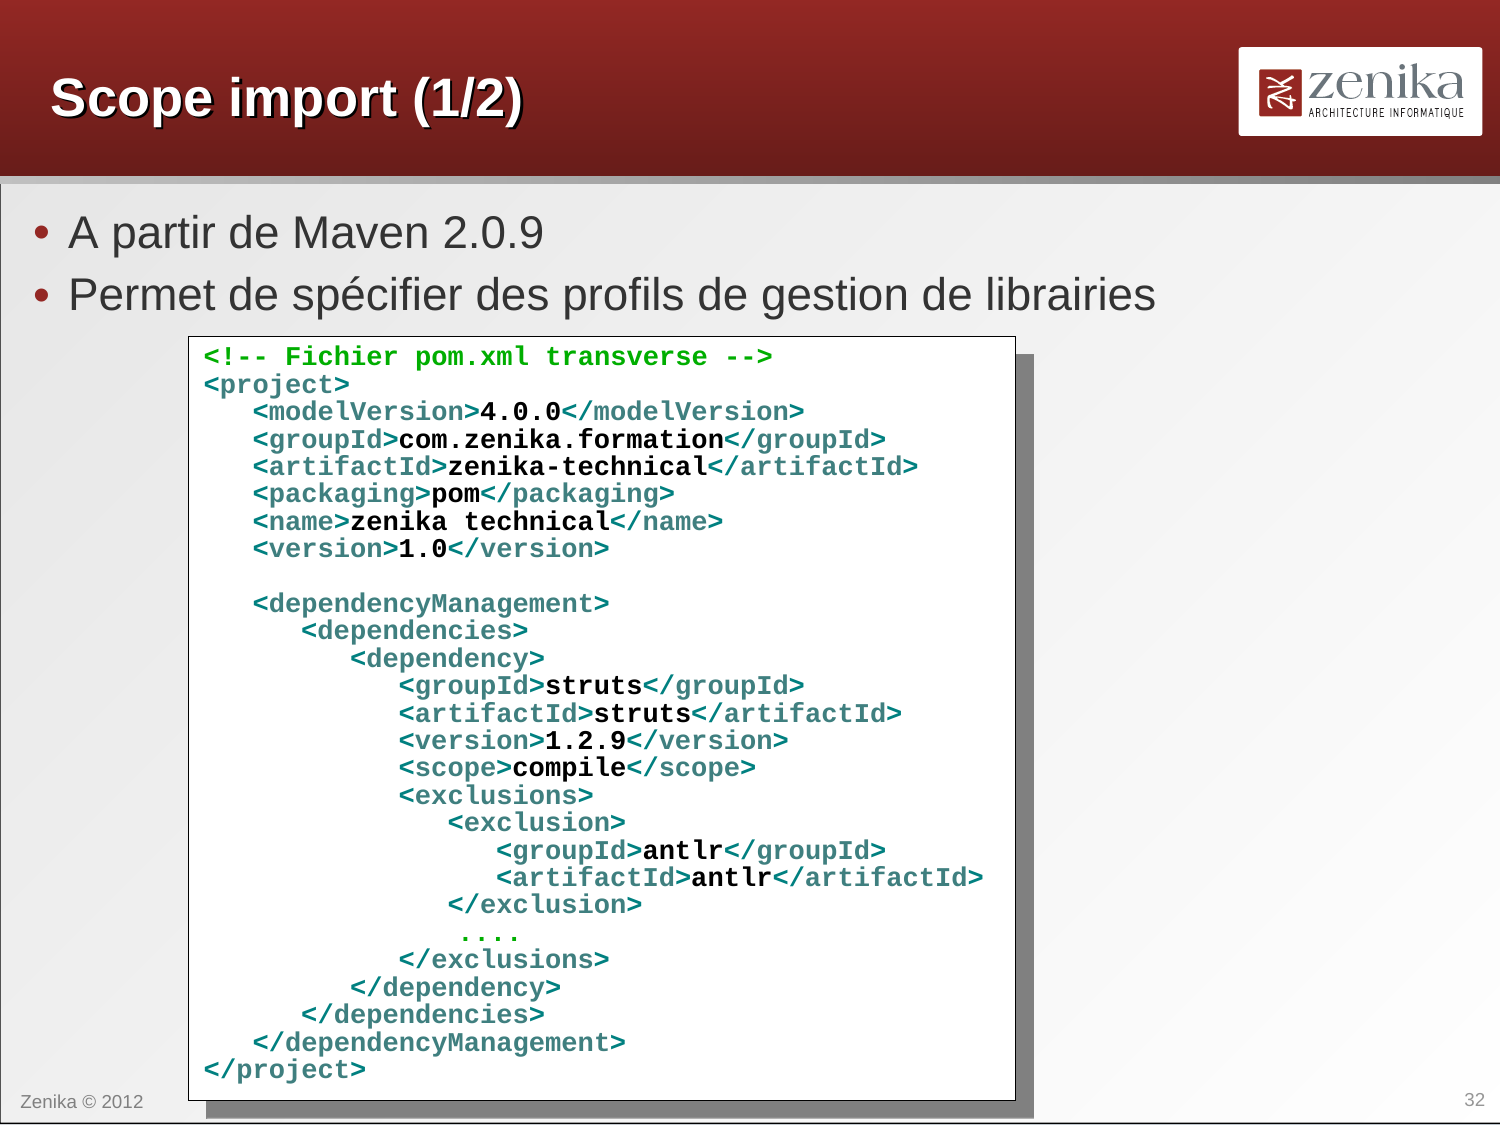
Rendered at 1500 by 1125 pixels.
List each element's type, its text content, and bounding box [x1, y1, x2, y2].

text_box <!-- Fichier pom.xml transverse --> <project> <modelVersion>4.0.0</modelVersion> <groupId>com.zenika.formation</groupId> <artifactId>zenika-technical</artifactId> <packaging>pom</packaging> <name>zenika technical</name> <version>1.0</version> <dependencyManagement> <dependencies> <dependency> <groupId>struts</groupId> <artifactId>struts</artifactId> <version>1.2.9</version> <scope>compile</scope> <exclusions> <exclusion> <groupId>antlr</groupId> <artifactId>antlr</artifactId> </exclusion> .... </exclusions> </dependency> </dependencies> </dependencyManagement> </project> [188, 336, 1016, 1101]
picture [1257, 58, 1464, 125]
list A partir de Maven 2.0.9 Permet de spécifier des profils de gestion de librairies [33, 206, 1418, 325]
title Scope import (1/2) [50, 15, 1206, 180]
